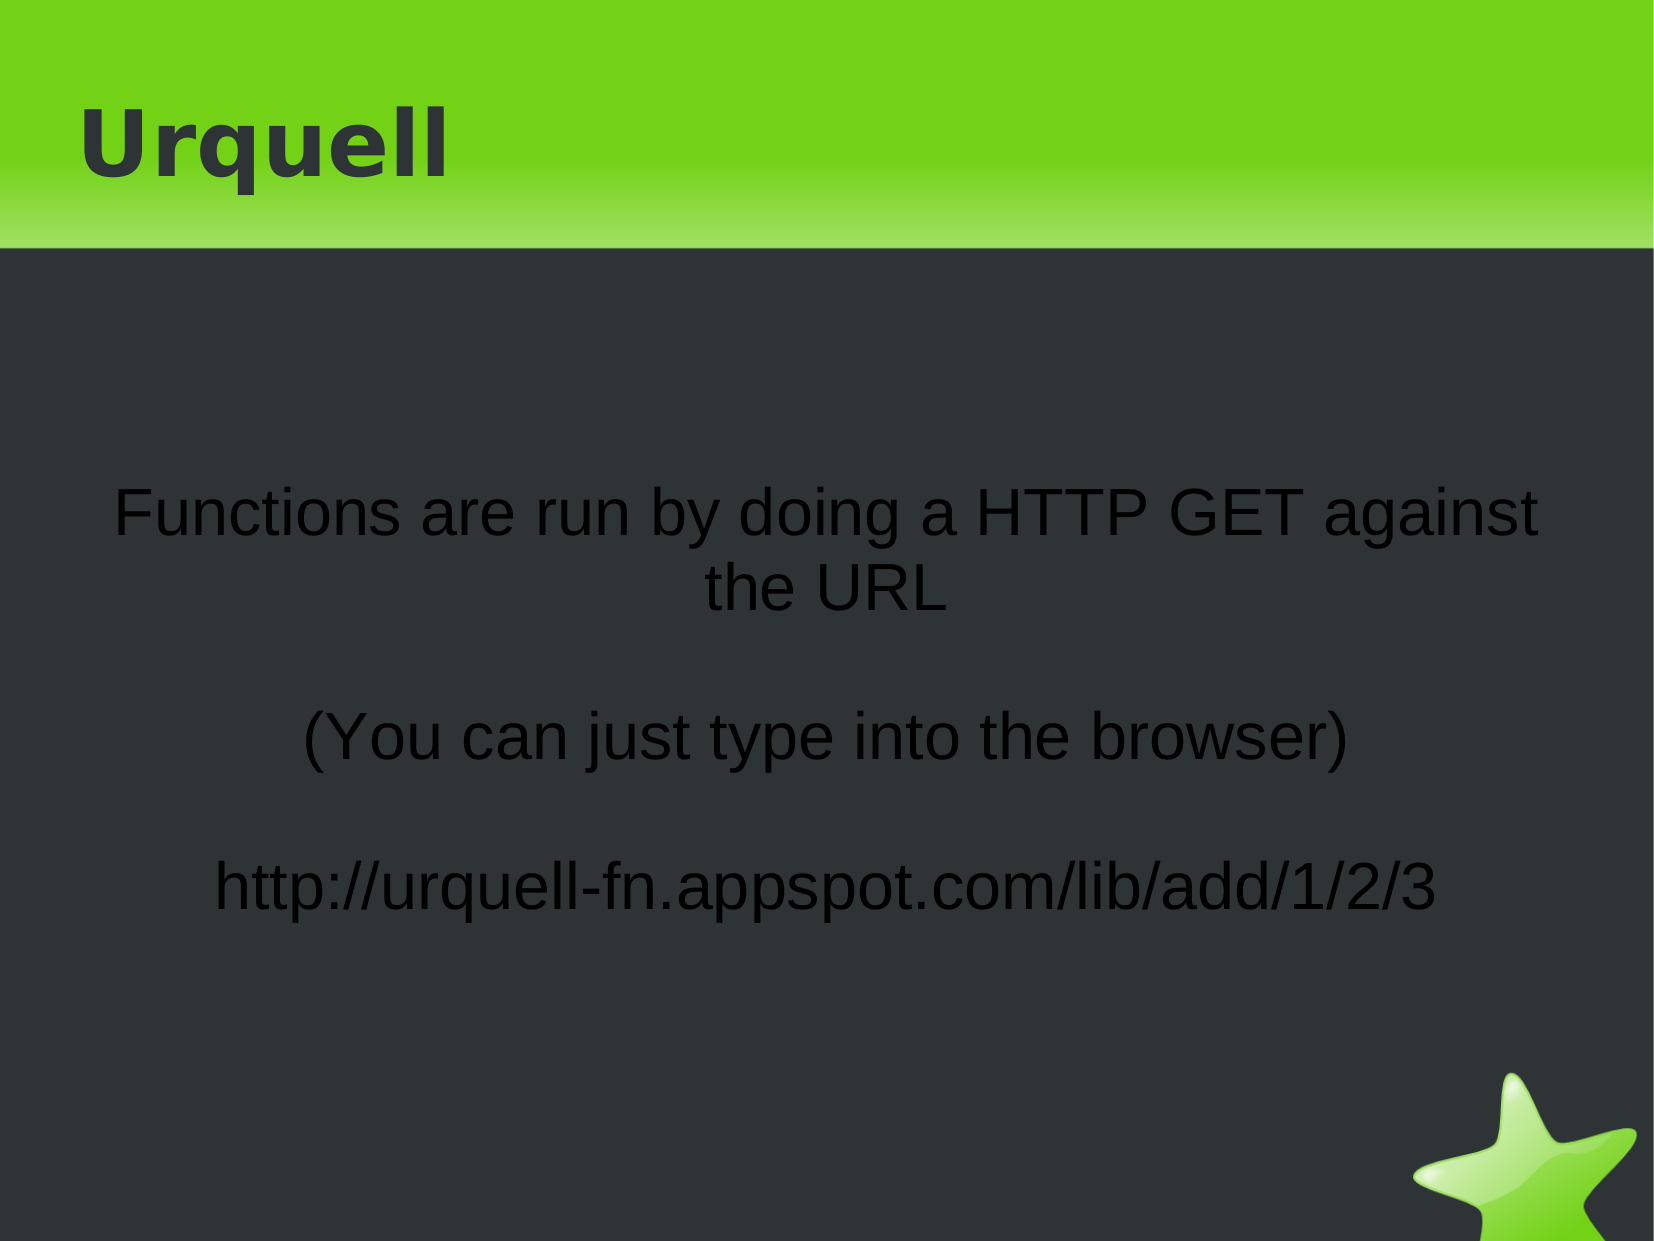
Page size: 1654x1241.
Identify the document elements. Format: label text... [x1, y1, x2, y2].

picture [0, 0, 1654, 1241]
title Urquell [76, 41, 1565, 249]
subtitle Functions are run by doing a HTTP GET against the URL (You can just type into the browser) http://urquell-fn.appspot.com/lib/add/1/2/3 [82, 290, 1571, 1109]
